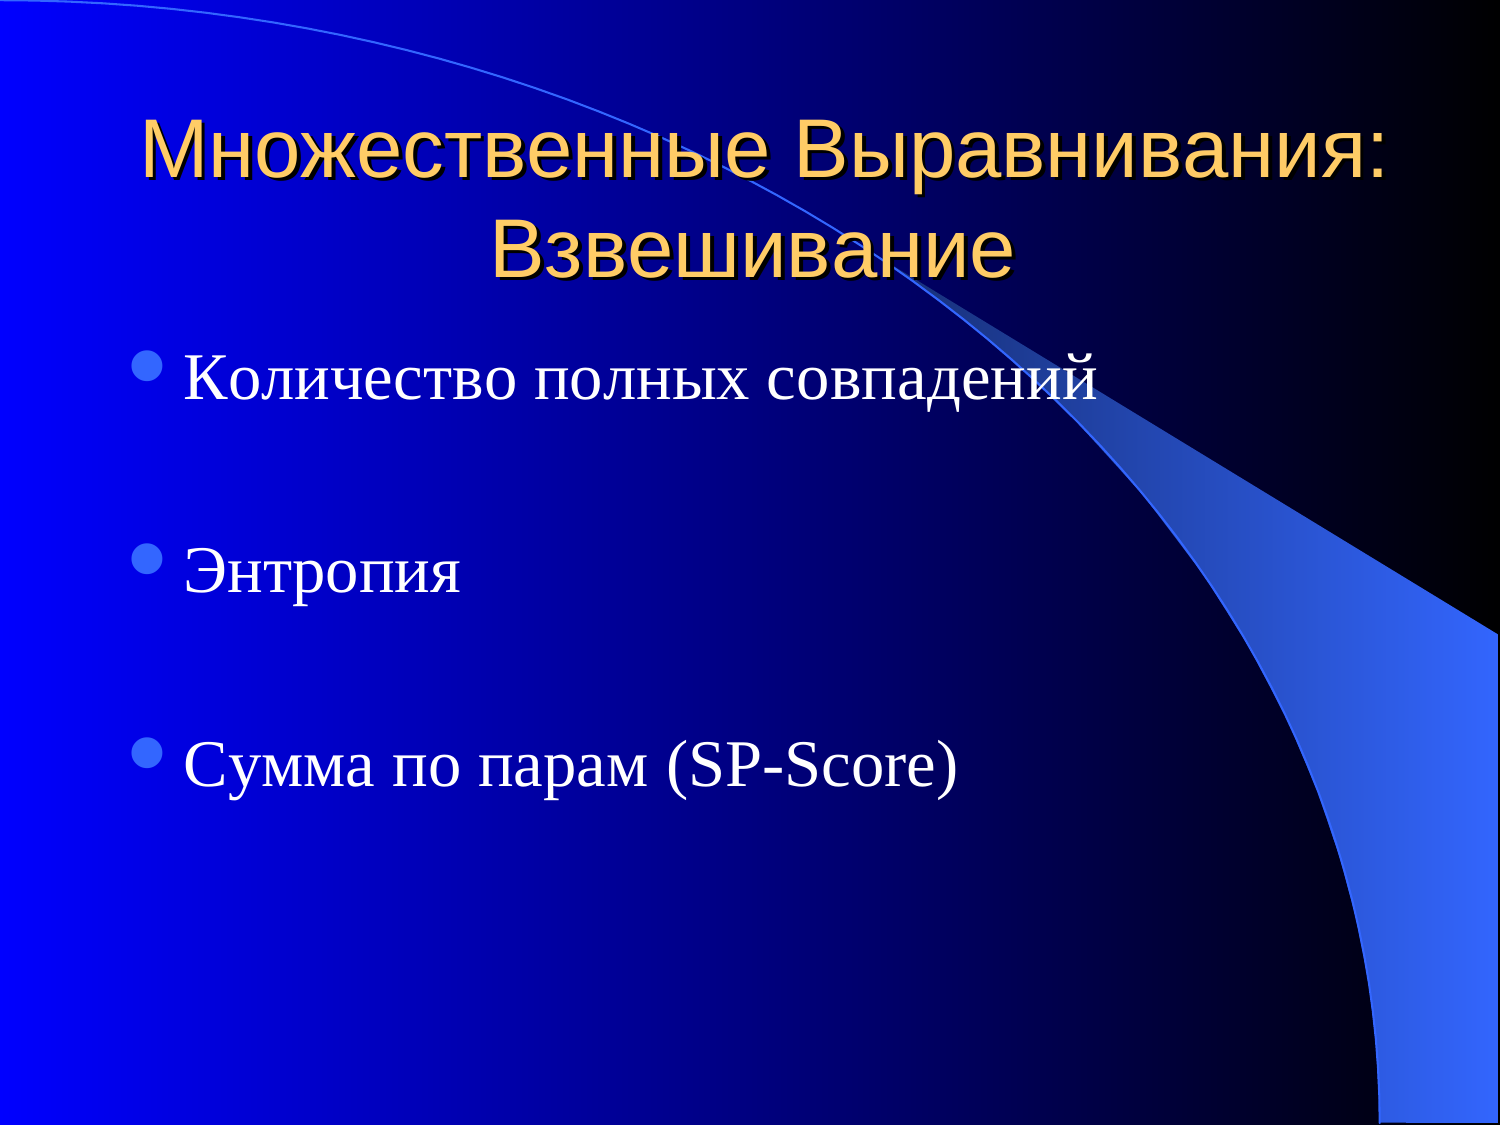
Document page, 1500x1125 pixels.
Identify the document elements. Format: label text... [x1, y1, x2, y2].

list Количество полных совпадений Энтропия Сумма по парам (SP-Score) [112, 324, 1388, 1000]
title Множественные Выравнивания: Взвешивание [29, 99, 1500, 288]
